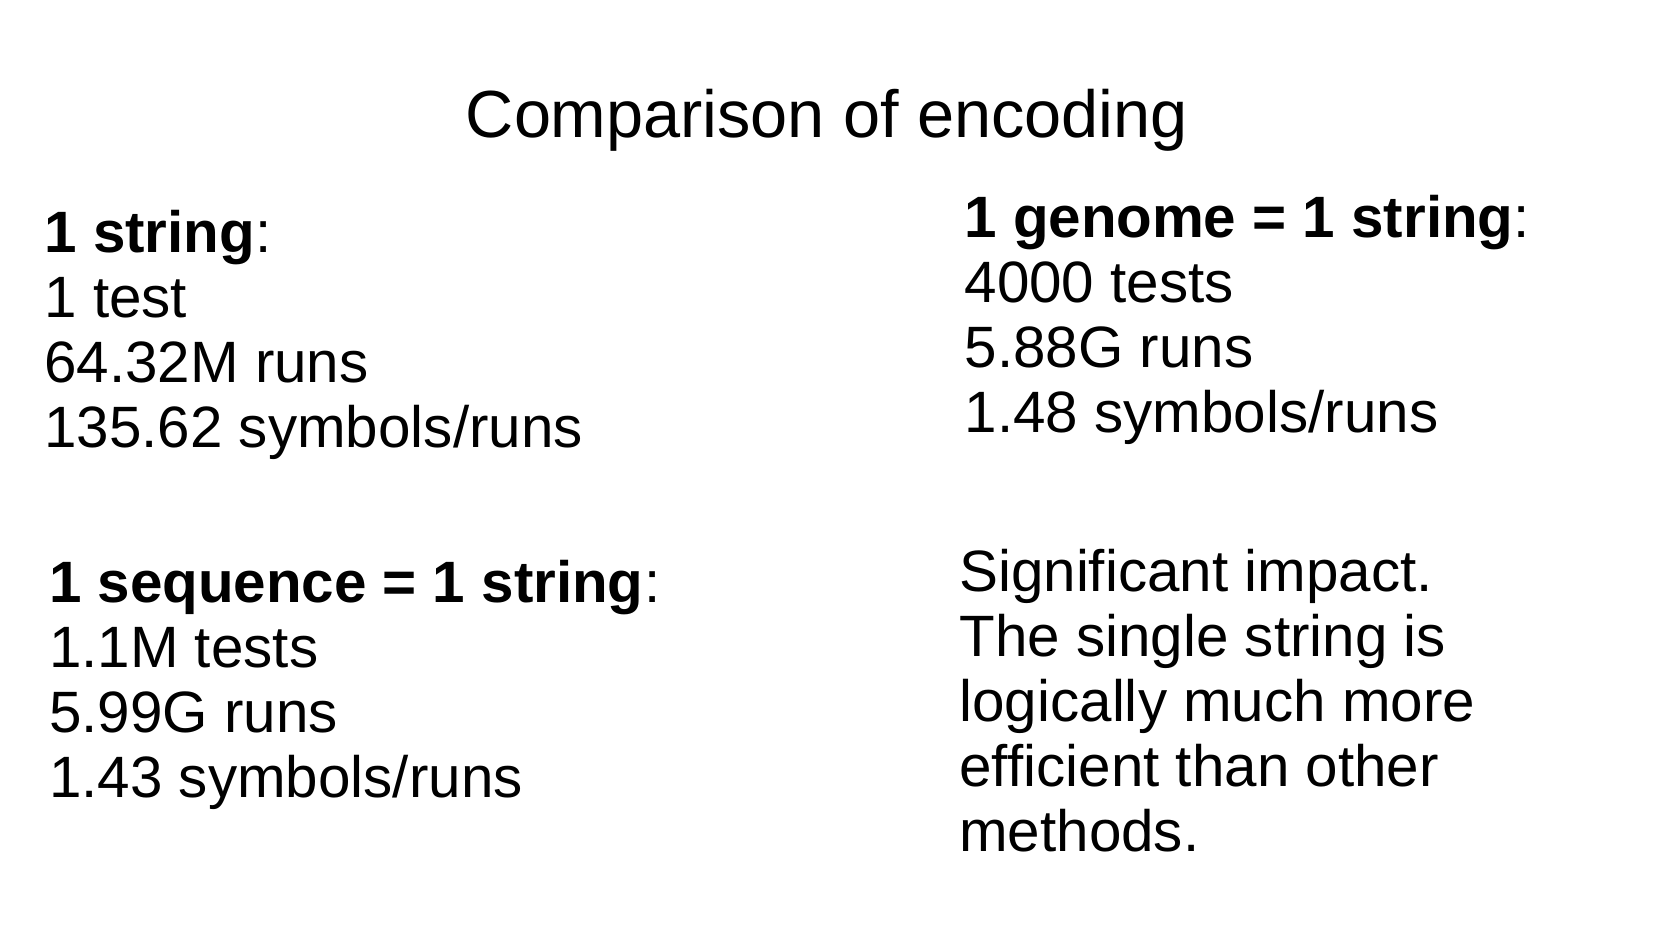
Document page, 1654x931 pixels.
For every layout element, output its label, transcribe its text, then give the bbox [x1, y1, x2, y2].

text_box 1 genome = 1 string: 4000 tests 5.88G runs 1.48 symbols/runs [949, 177, 1626, 492]
text_box 1 string: 1 test 64.32M runs 135.62 symbols/runs [29, 192, 675, 507]
text_box 1 sequence = 1 string: 1.1M tests 5.99G runs 1.43 symbols/runs [34, 542, 763, 857]
text_box Significant impact. The single string is logically much more efficient than other methods. [944, 531, 1654, 931]
title Comparison of encoding [82, 37, 1571, 193]
